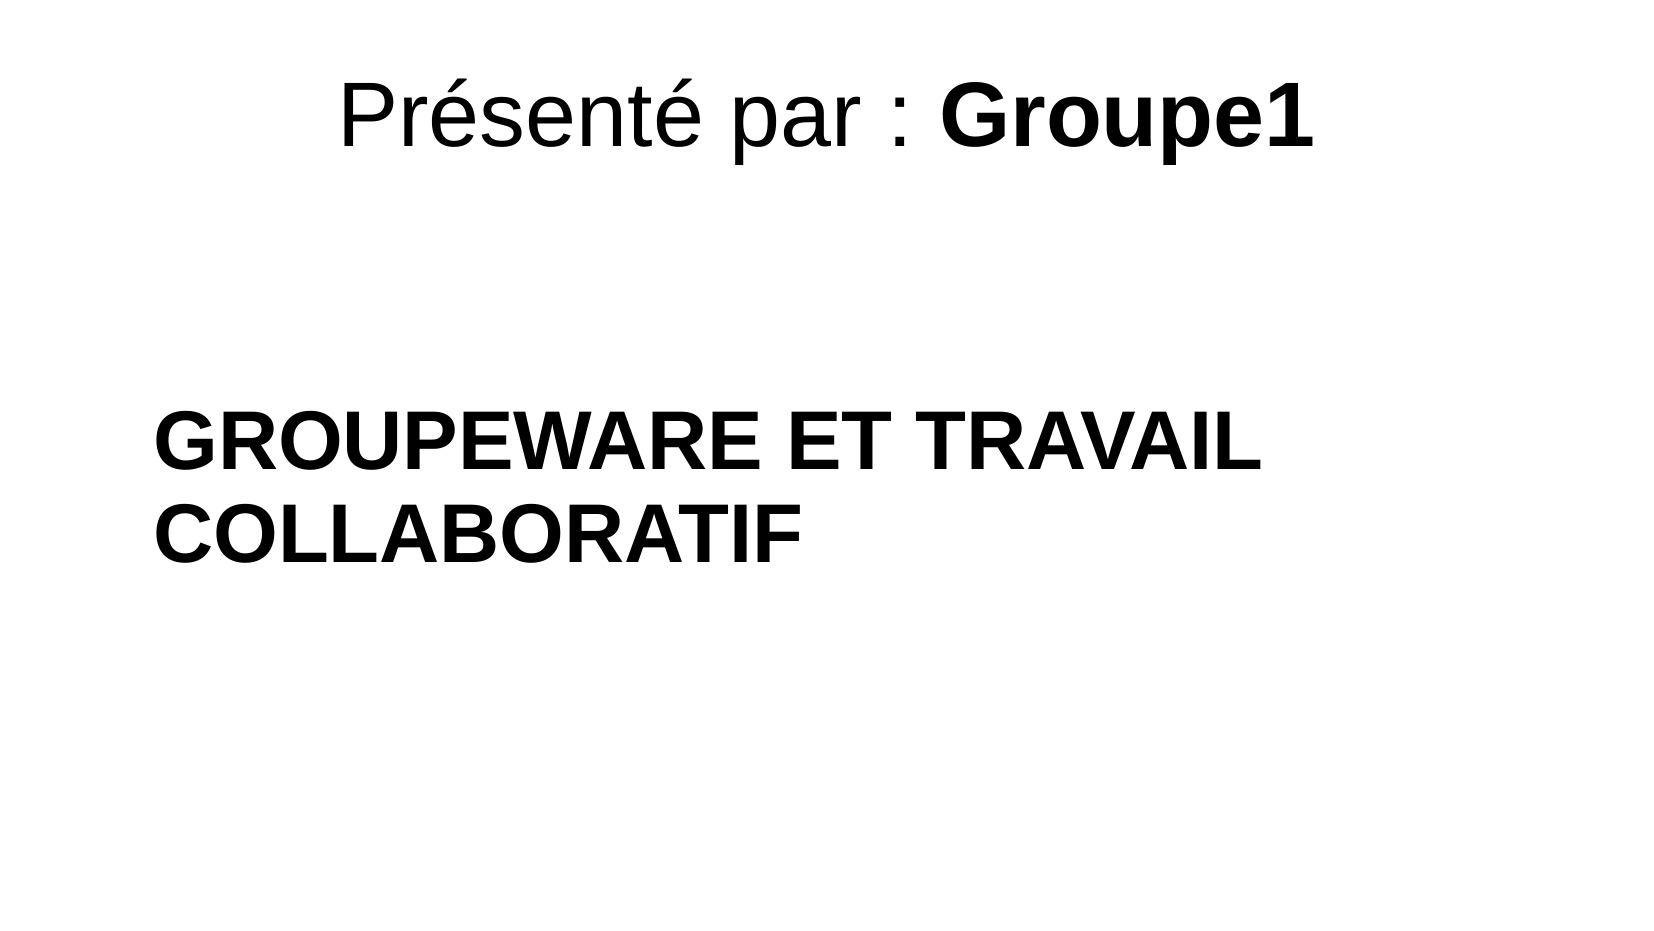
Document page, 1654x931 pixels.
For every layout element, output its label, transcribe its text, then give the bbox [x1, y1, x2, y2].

title Présenté par : Groupe1 [82, 37, 1571, 193]
list GROUPEWARE ET TRAVAIL COLLABORATIF [82, 217, 1571, 758]
